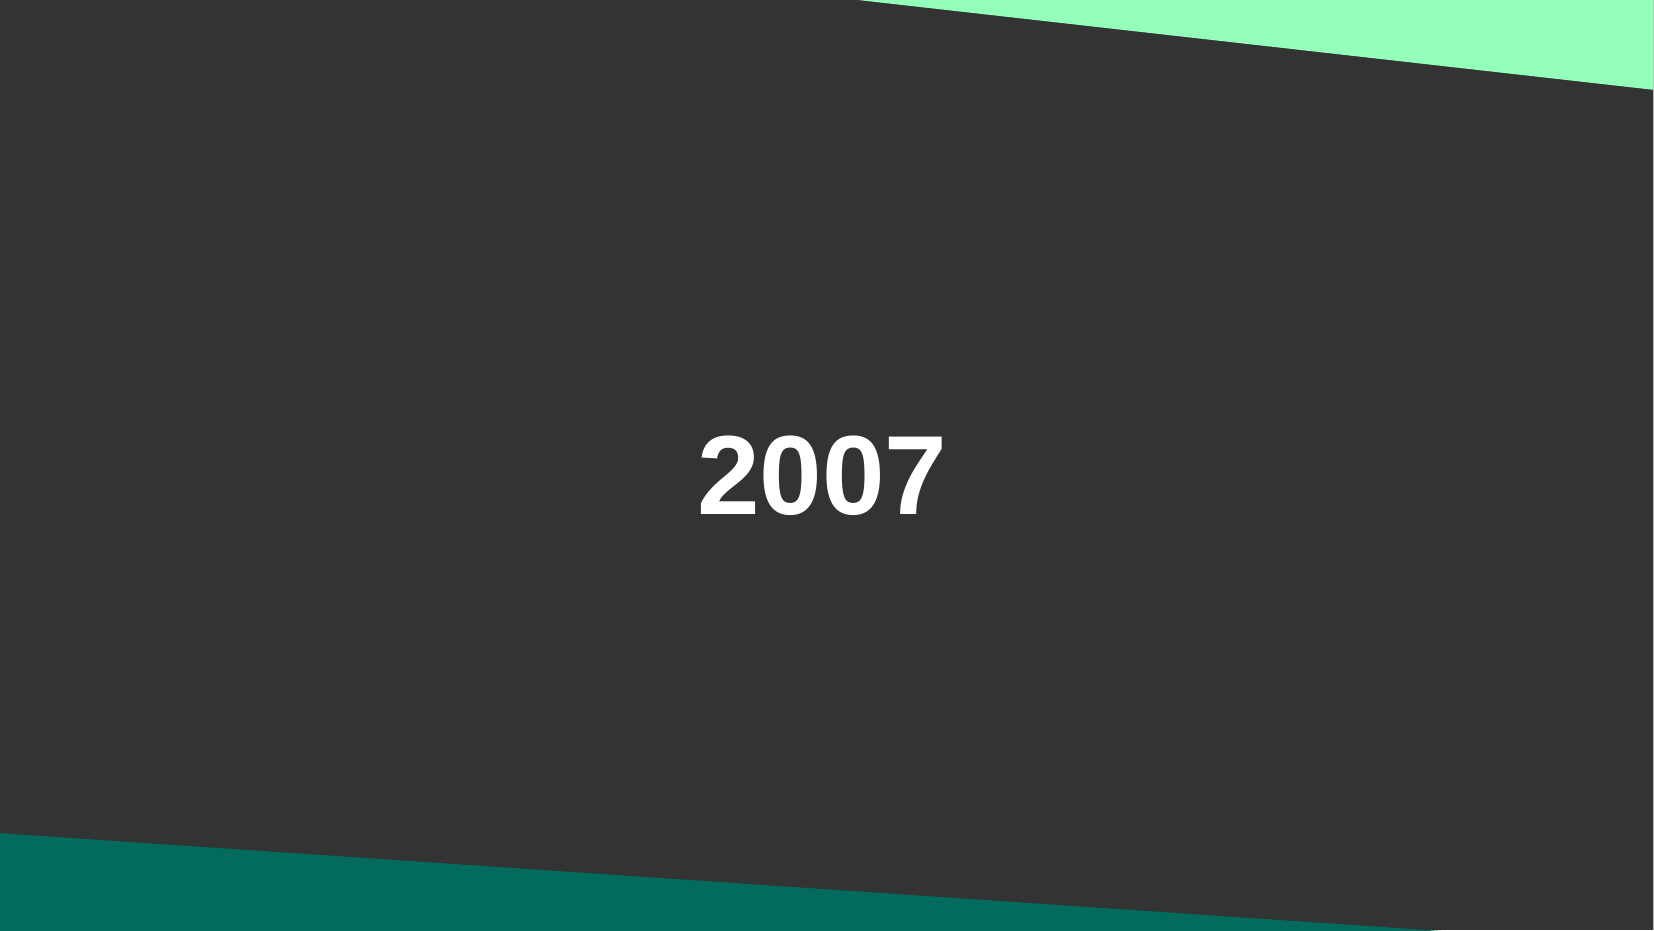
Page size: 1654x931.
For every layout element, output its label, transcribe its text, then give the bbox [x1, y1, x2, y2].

text_box [858, 0, 1654, 90]
title 2007 [22, 412, 1622, 539]
